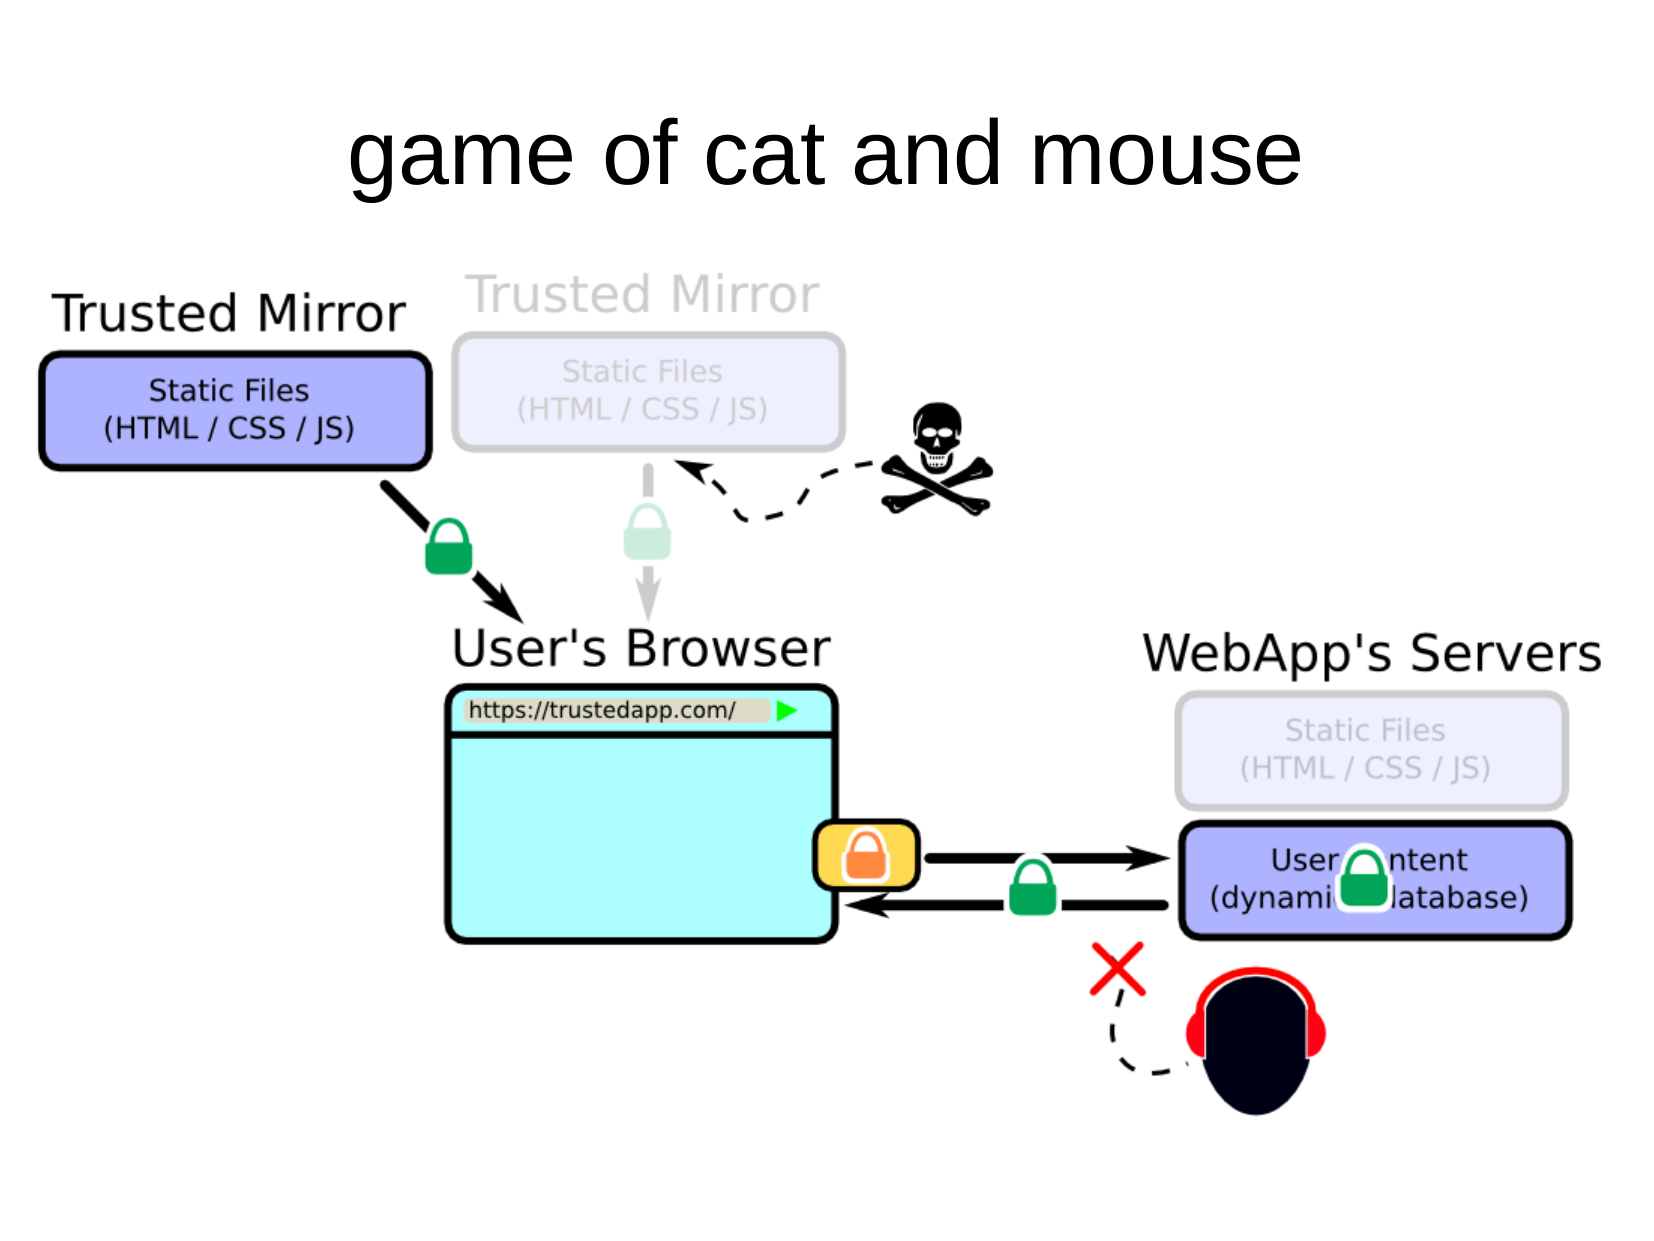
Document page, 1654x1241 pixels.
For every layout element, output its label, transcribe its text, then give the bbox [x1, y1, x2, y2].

title game of cat and mouse [82, 49, 1571, 234]
picture [4, 234, 1654, 1148]
